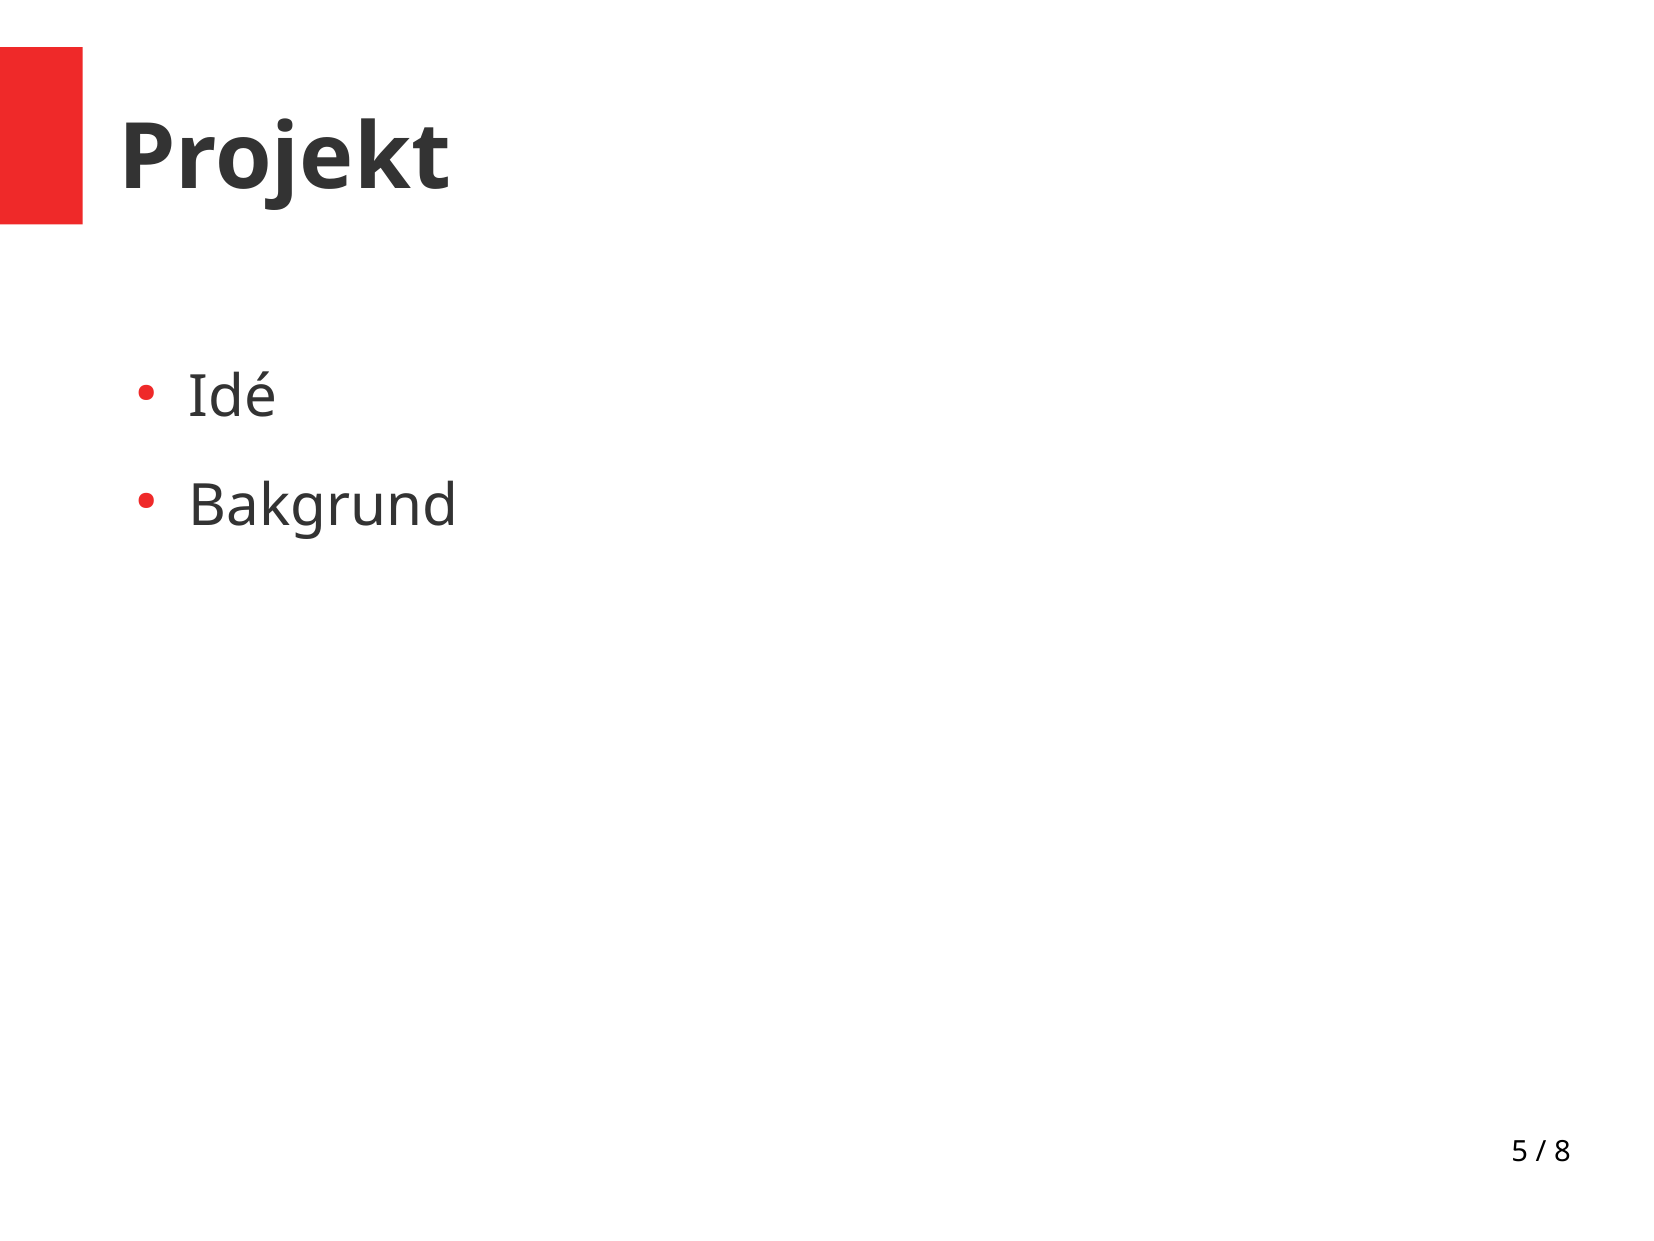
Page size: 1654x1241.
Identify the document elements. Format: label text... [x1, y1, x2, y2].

title Projekt [118, 49, 1571, 257]
list Idé Bakgrund [118, 354, 1536, 1074]
